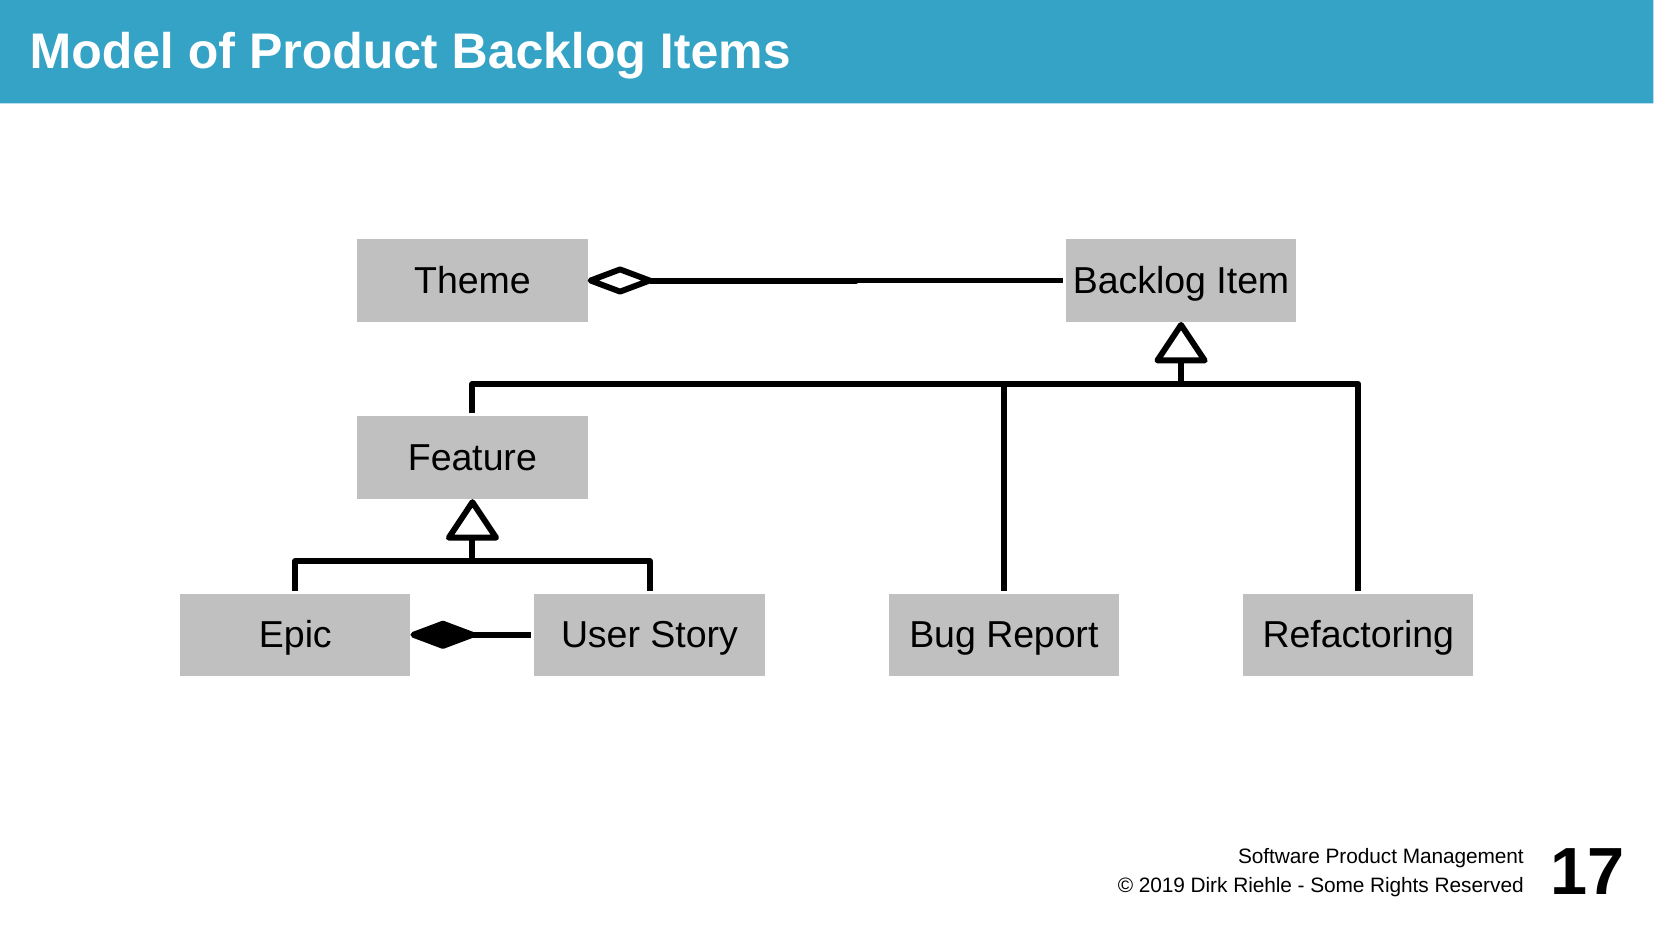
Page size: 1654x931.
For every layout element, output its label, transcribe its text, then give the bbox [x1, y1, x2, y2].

text_box [1157, 324, 1205, 361]
text_box Refactoring [1240, 590, 1477, 680]
title Model of Product Backlog Items [0, 0, 1654, 104]
text_box Feature [354, 413, 591, 502]
text_box Bug Report [885, 590, 1123, 680]
text_box User Story [531, 590, 768, 680]
text_box [448, 502, 497, 538]
text_box [413, 623, 472, 646]
text_box Theme [354, 236, 591, 325]
text_box [590, 269, 650, 292]
text_box Backlog Item [1062, 236, 1300, 325]
text_box Epic [177, 590, 414, 680]
